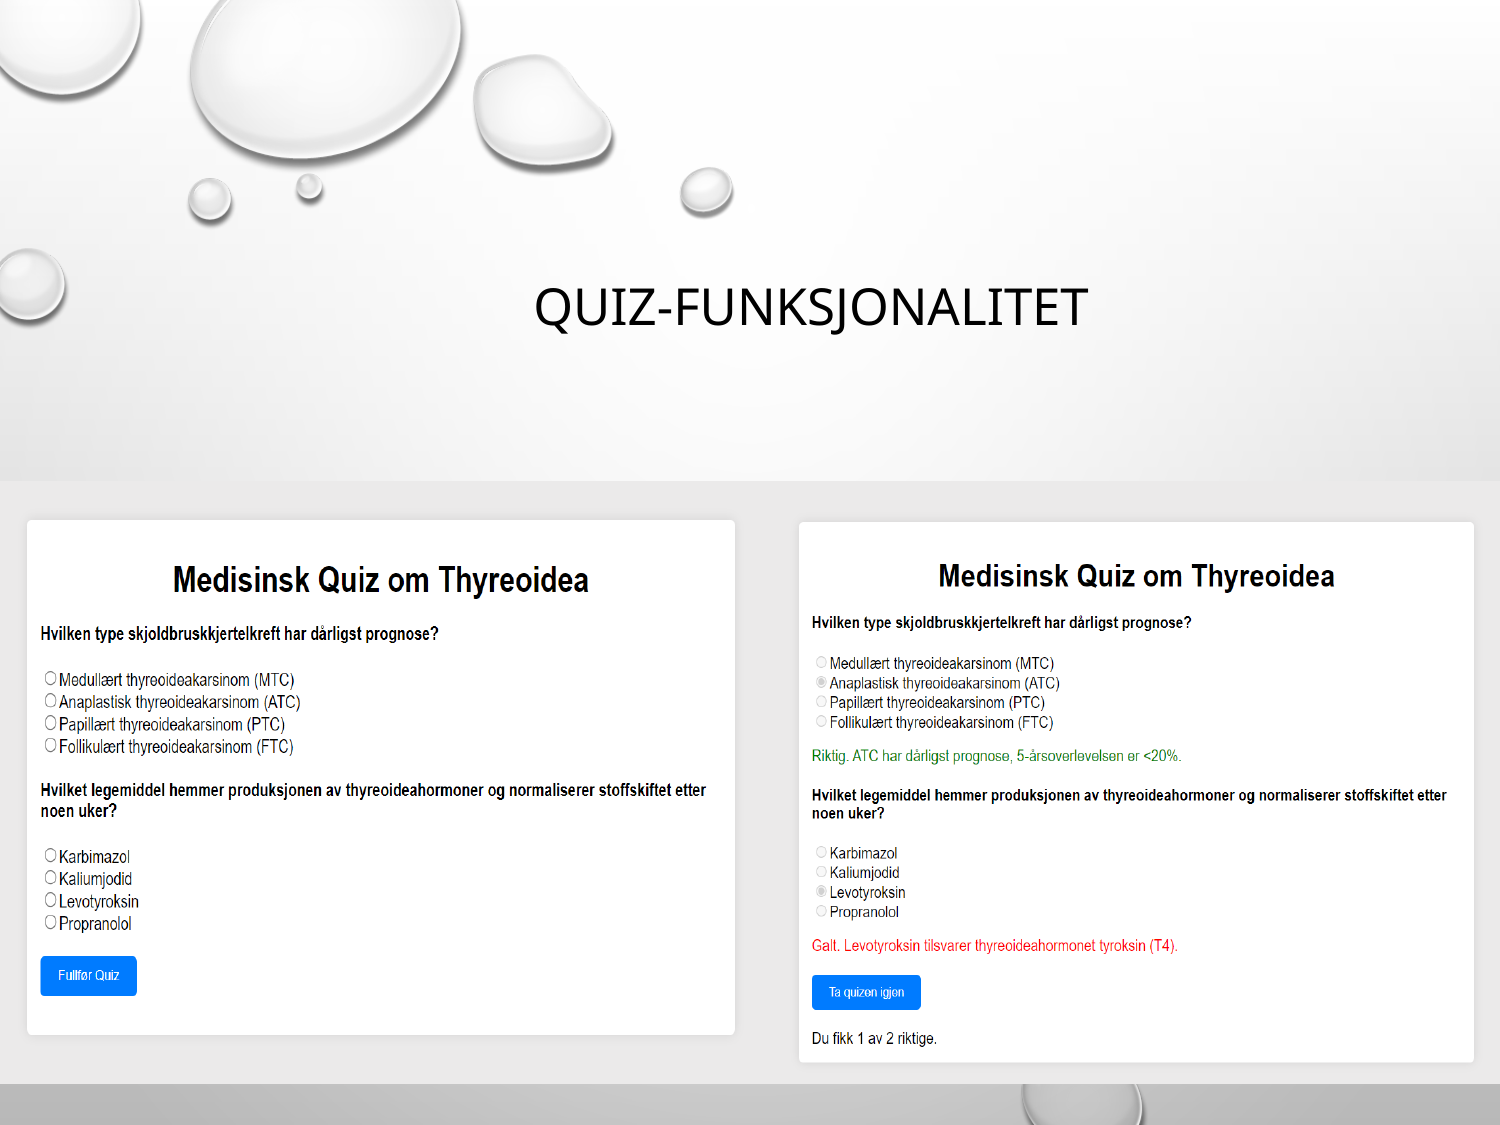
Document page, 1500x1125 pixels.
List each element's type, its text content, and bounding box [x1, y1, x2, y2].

picture [0, 481, 1500, 1085]
title Quiz-funksjonalitet [361, 266, 1262, 346]
